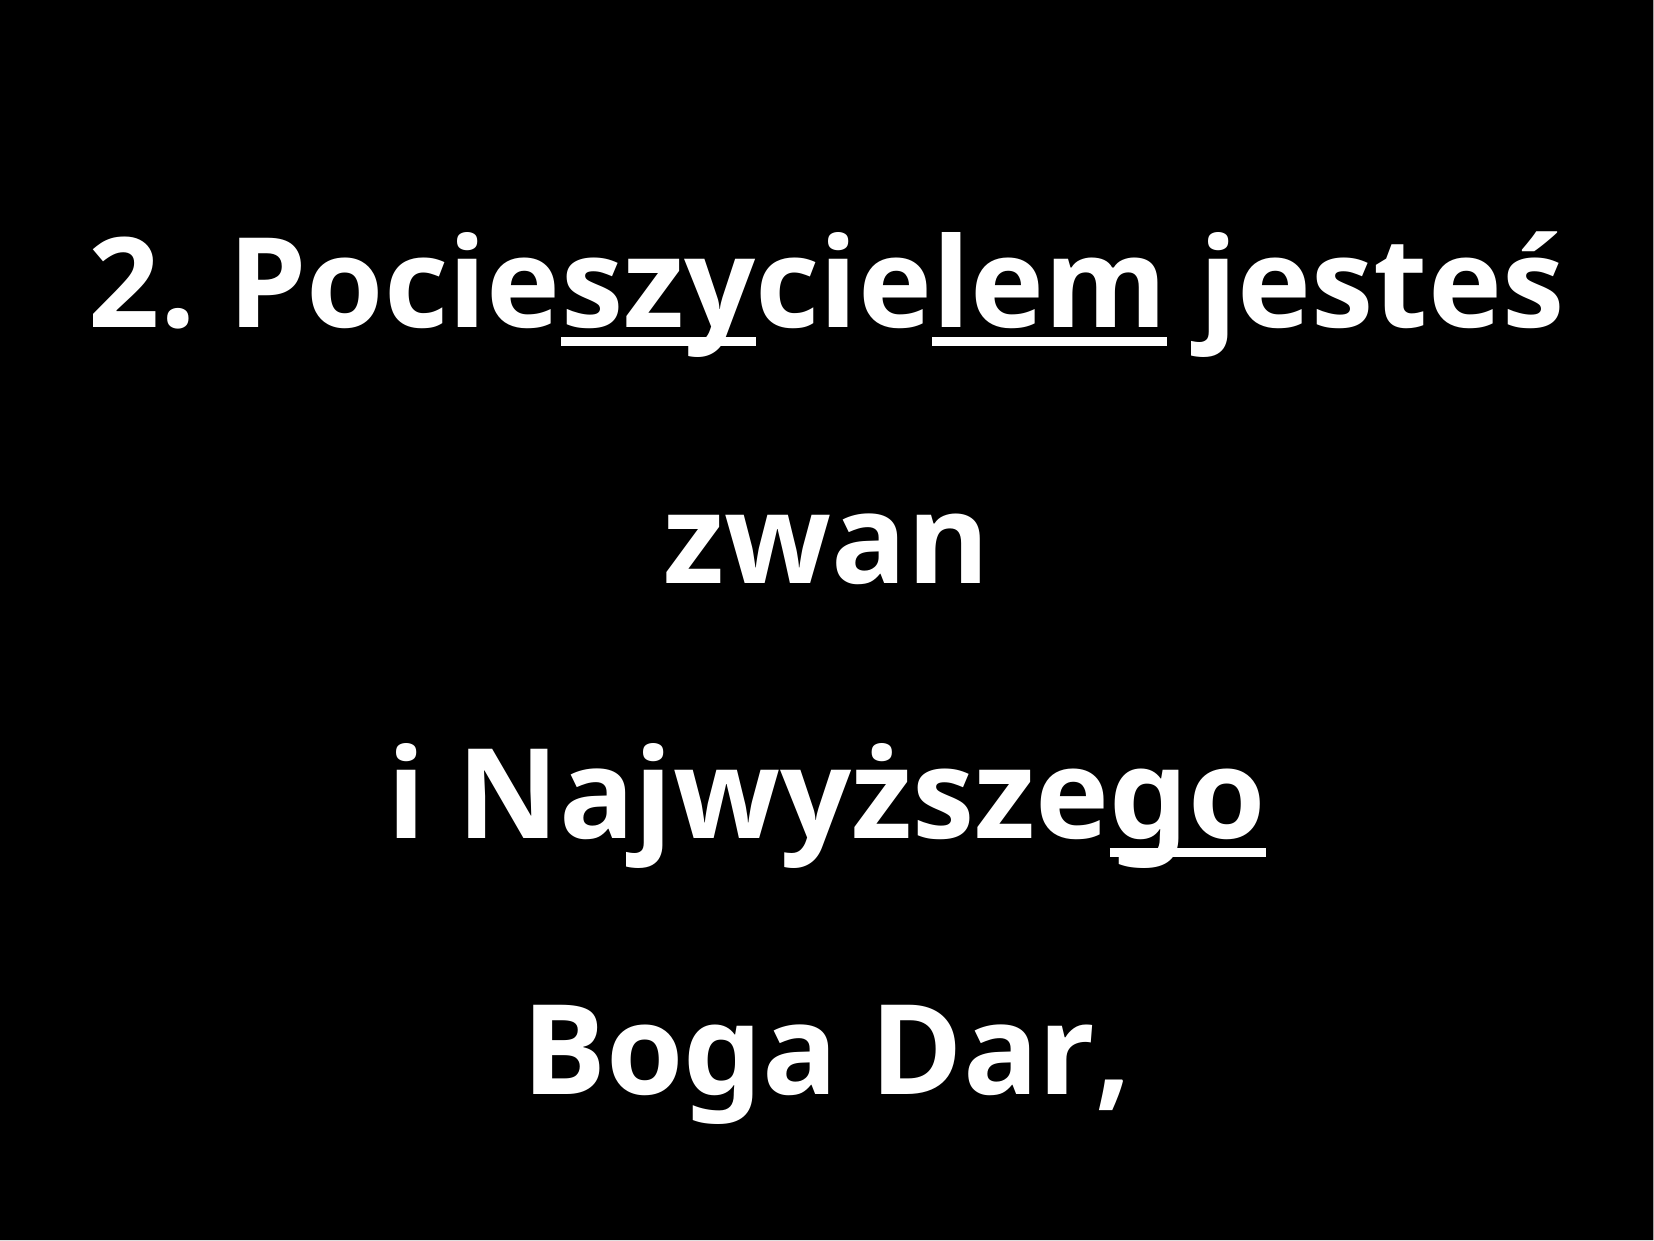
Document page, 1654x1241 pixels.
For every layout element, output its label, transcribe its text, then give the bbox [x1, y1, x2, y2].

title 2. Pocieszycielem jesteś zwan i Najwyższego Boga Dar, [0, 0, 1654, 1241]
